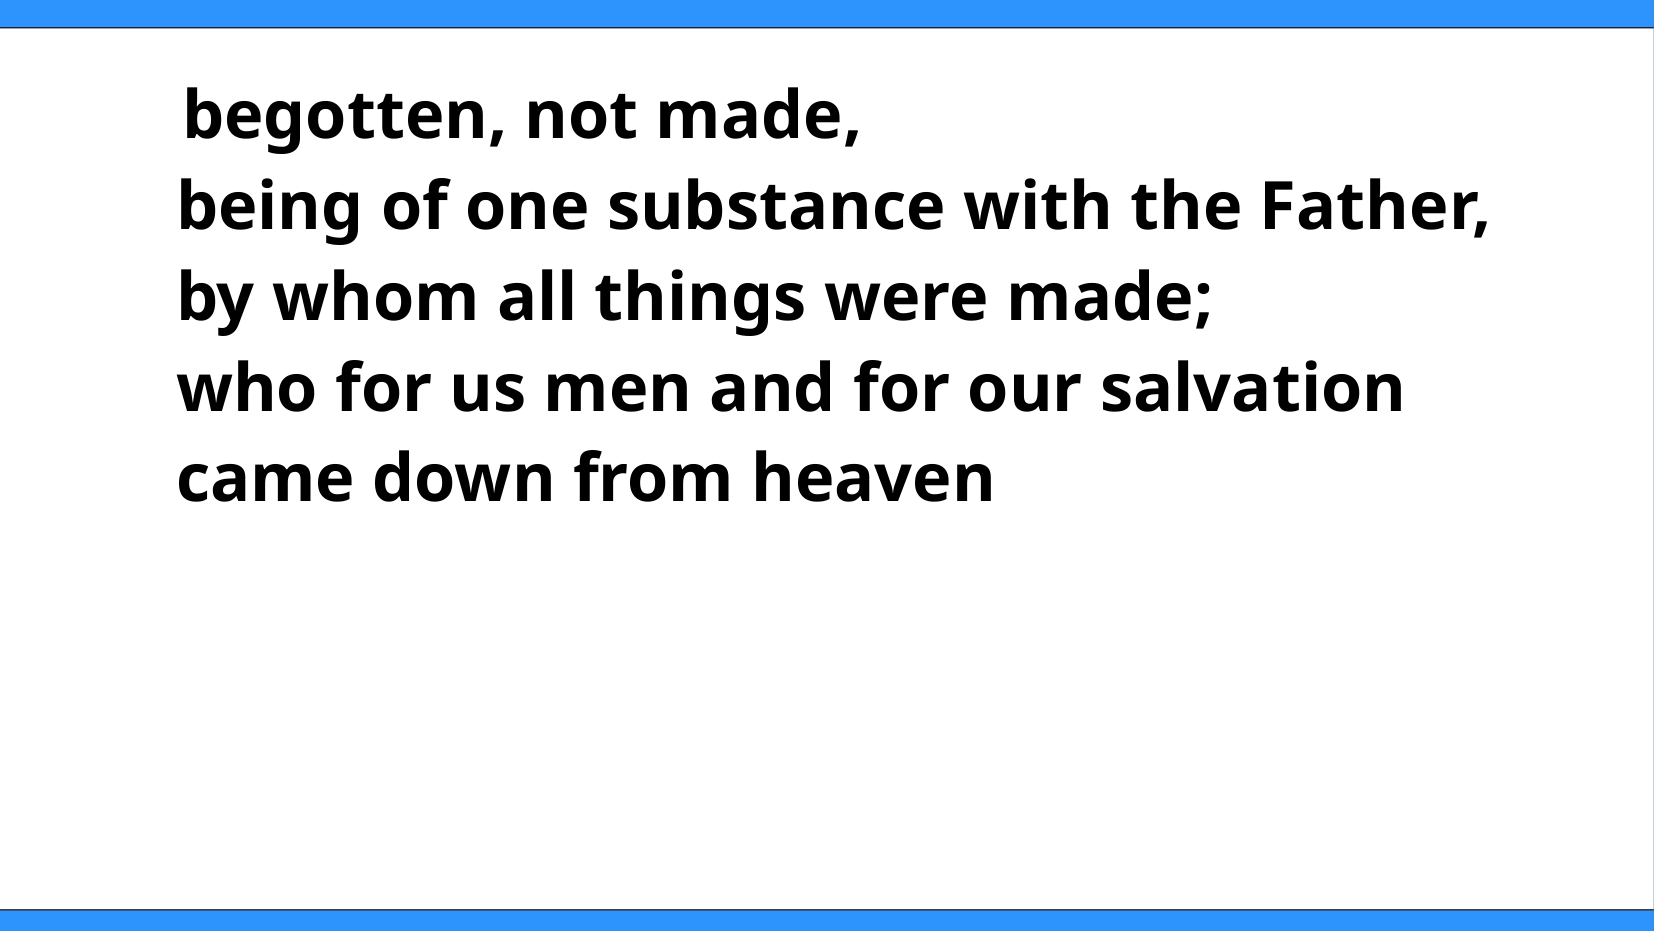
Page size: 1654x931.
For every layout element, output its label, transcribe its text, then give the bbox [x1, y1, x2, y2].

picture [0, 0, 1654, 931]
text_box begotten, not made, being of one substance with the Father, by whom all things were made; who for us men and for our salvation came down from heaven [75, 60, 1576, 599]
